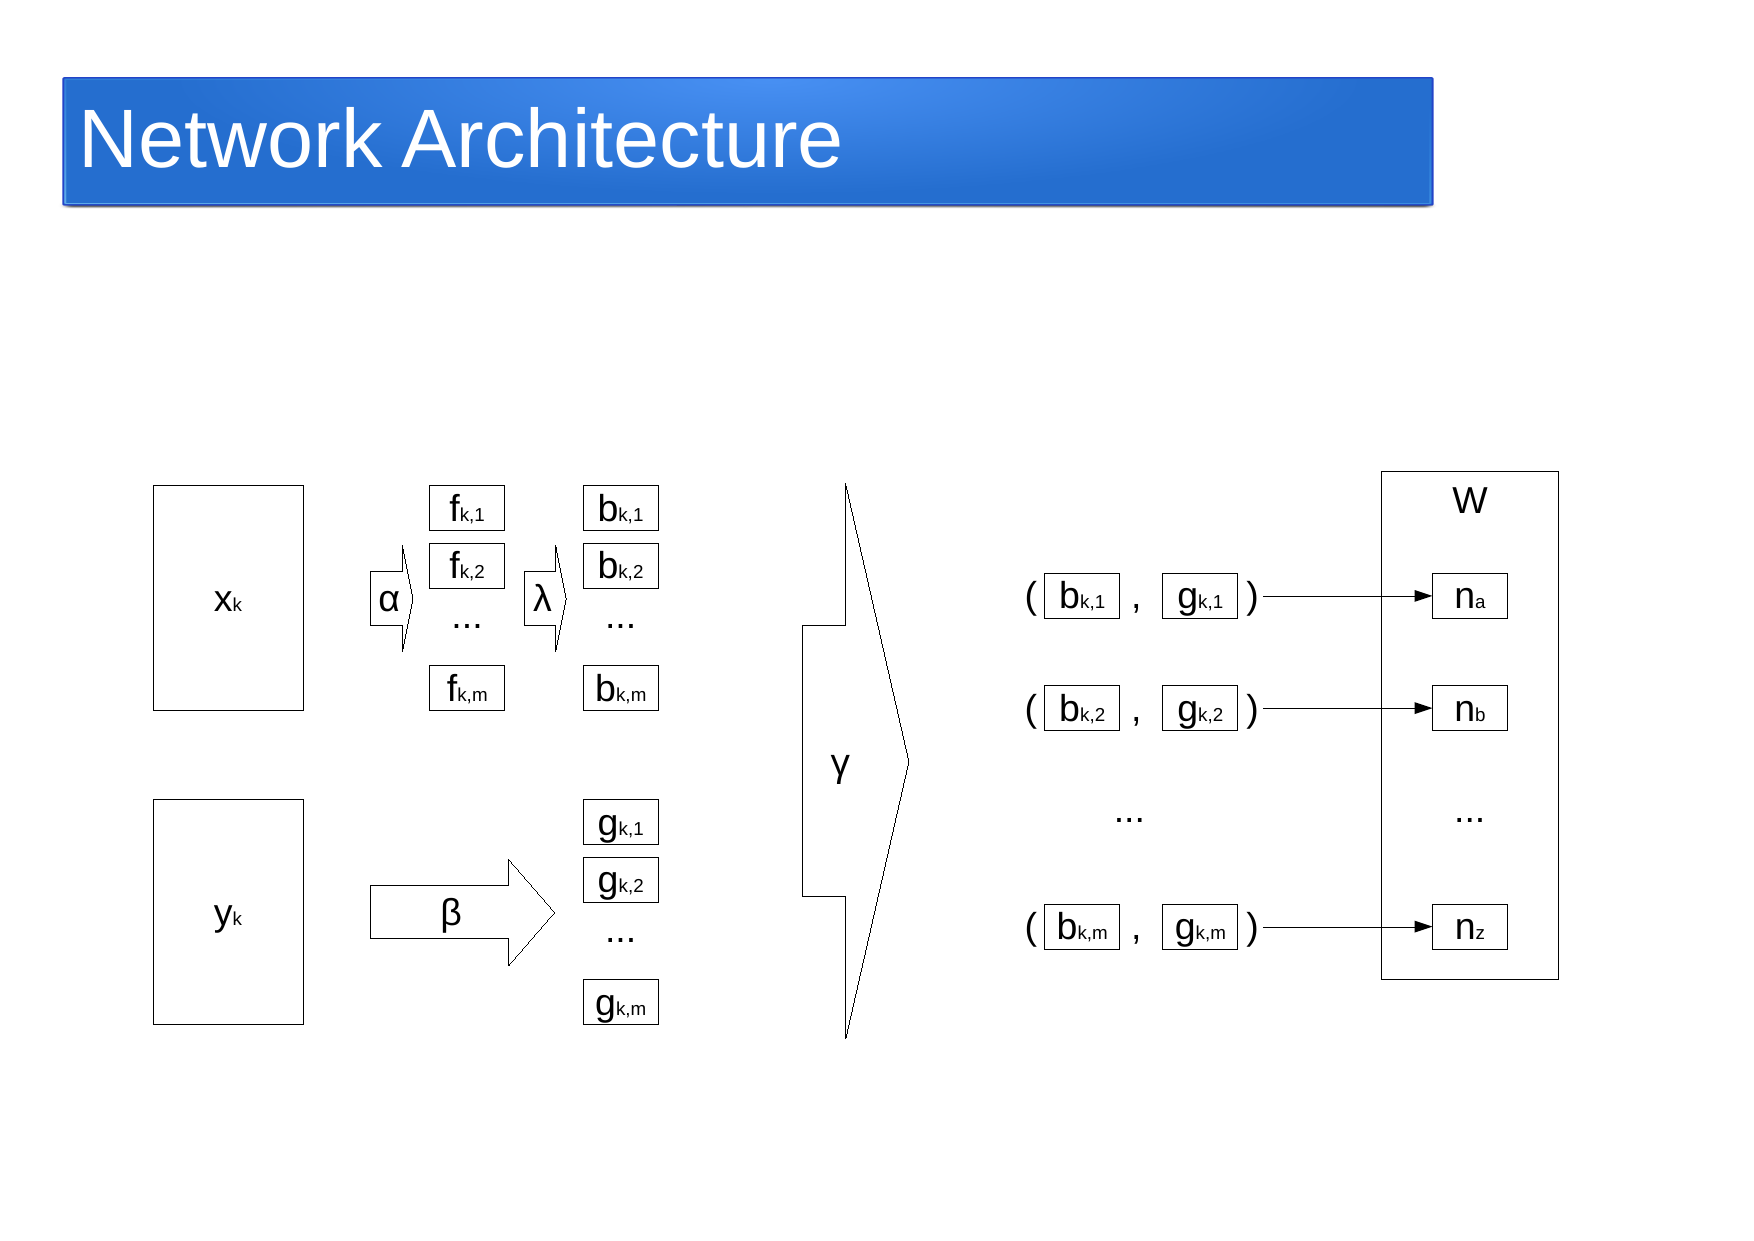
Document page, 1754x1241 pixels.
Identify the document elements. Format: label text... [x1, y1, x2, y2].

text_box ... [583, 596, 659, 635]
text_box gk,2 [1162, 685, 1238, 731]
text_box bk,1 [1044, 573, 1120, 619]
text_box α [370, 545, 413, 652]
text_box γ [802, 483, 909, 1039]
text_box ( , ) [1021, 672, 1264, 744]
title Network Architecture [78, 80, 1429, 198]
text_box fk,1 [429, 485, 505, 531]
text_box ( , ) [1021, 891, 1264, 963]
text_box xk [153, 485, 304, 711]
text_box W [1381, 471, 1559, 980]
text_box bk,2 [1044, 685, 1120, 731]
text_box bk,1 [583, 485, 659, 531]
text_box gk,2 [583, 857, 659, 903]
text_box fk,m [429, 665, 505, 711]
text_box ... [1432, 790, 1508, 829]
text_box ... [429, 596, 505, 635]
text_box yk [153, 799, 304, 1025]
text_box gk,m [583, 979, 659, 1025]
text_box bk,m [583, 665, 659, 711]
text_box bk,m [1044, 904, 1120, 950]
text_box β [370, 859, 555, 966]
text_box bk,2 [583, 543, 659, 589]
text_box fk,2 [429, 543, 505, 589]
text_box ( , ) [1021, 560, 1264, 632]
text_box λ [524, 545, 567, 652]
text_box gk,1 [583, 799, 659, 845]
text_box gk,1 [1162, 573, 1238, 619]
text_box gk,m [1162, 904, 1238, 950]
text_box ... [1091, 790, 1167, 829]
picture [58, 77, 1439, 209]
text_box ... [583, 910, 659, 948]
